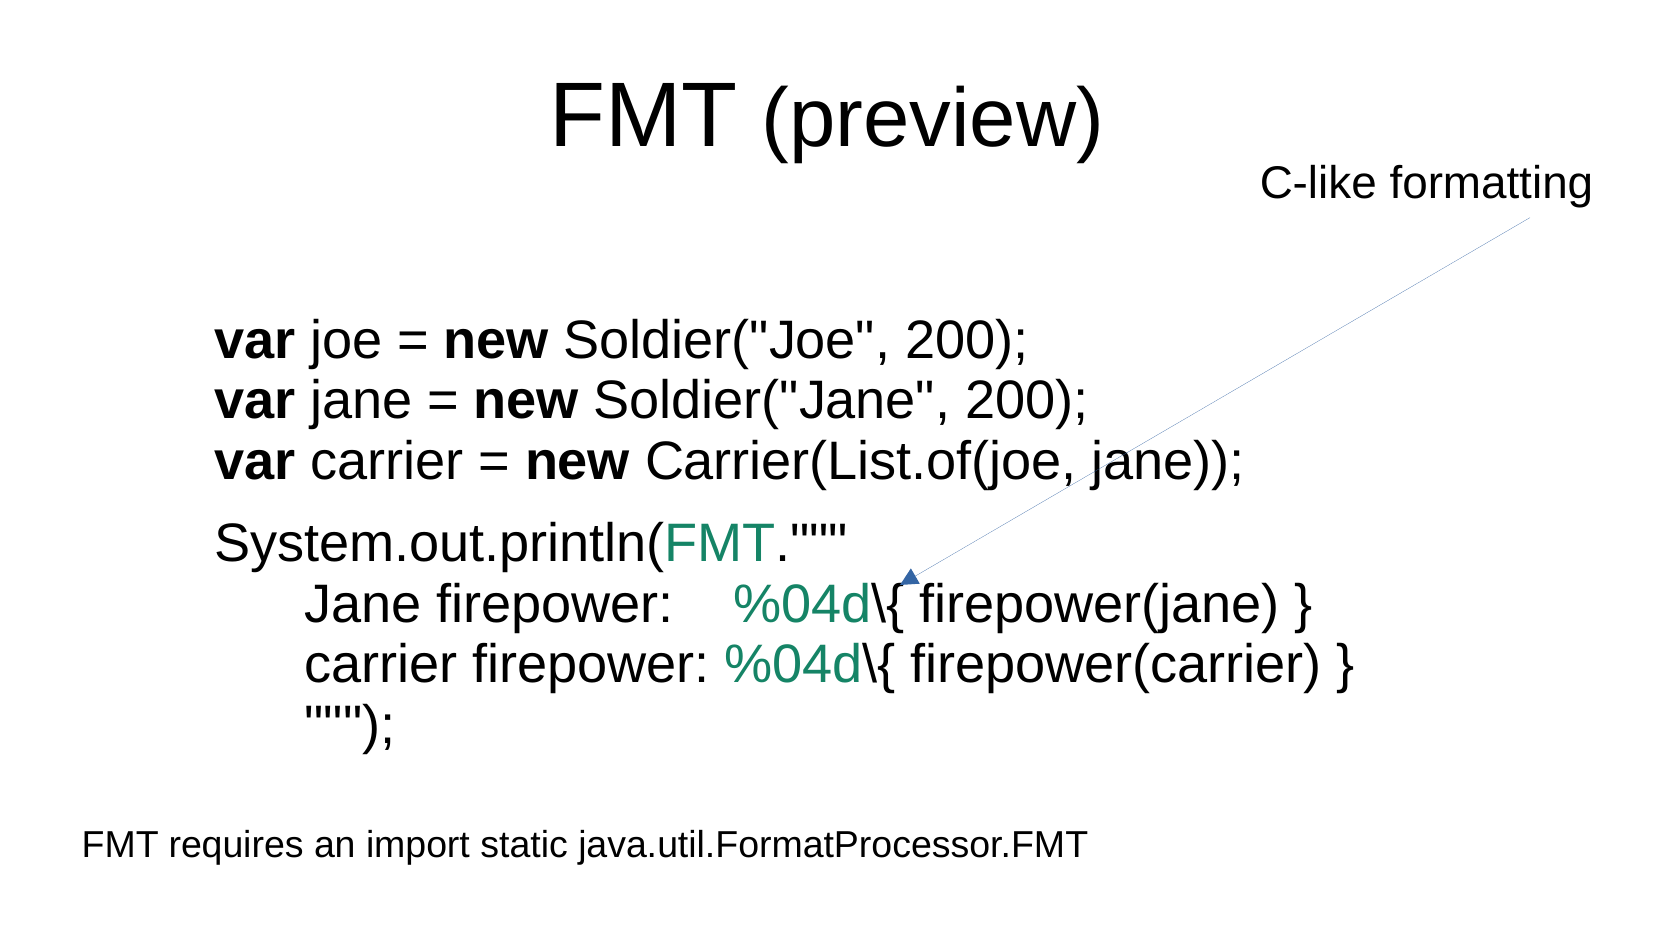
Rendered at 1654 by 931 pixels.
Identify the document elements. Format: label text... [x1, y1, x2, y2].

list var joe = new Soldier("Joe", 200); var jane = new Soldier("Jane", 200); var carrier = new Carrier(List.of(joe, jane)); System.out.println(FMT.""" Jane firepower: %04d\{ firepower(jane) } carrier firepower: %04d\{ firepower(carrier) } """); [82, 217, 1571, 758]
title FMT (preview) [82, 37, 1571, 193]
text_box C-like formatting [1245, 150, 1609, 217]
text_box FMT requires an import static java.util.FormatProcessor.FMT [66, 816, 1104, 874]
